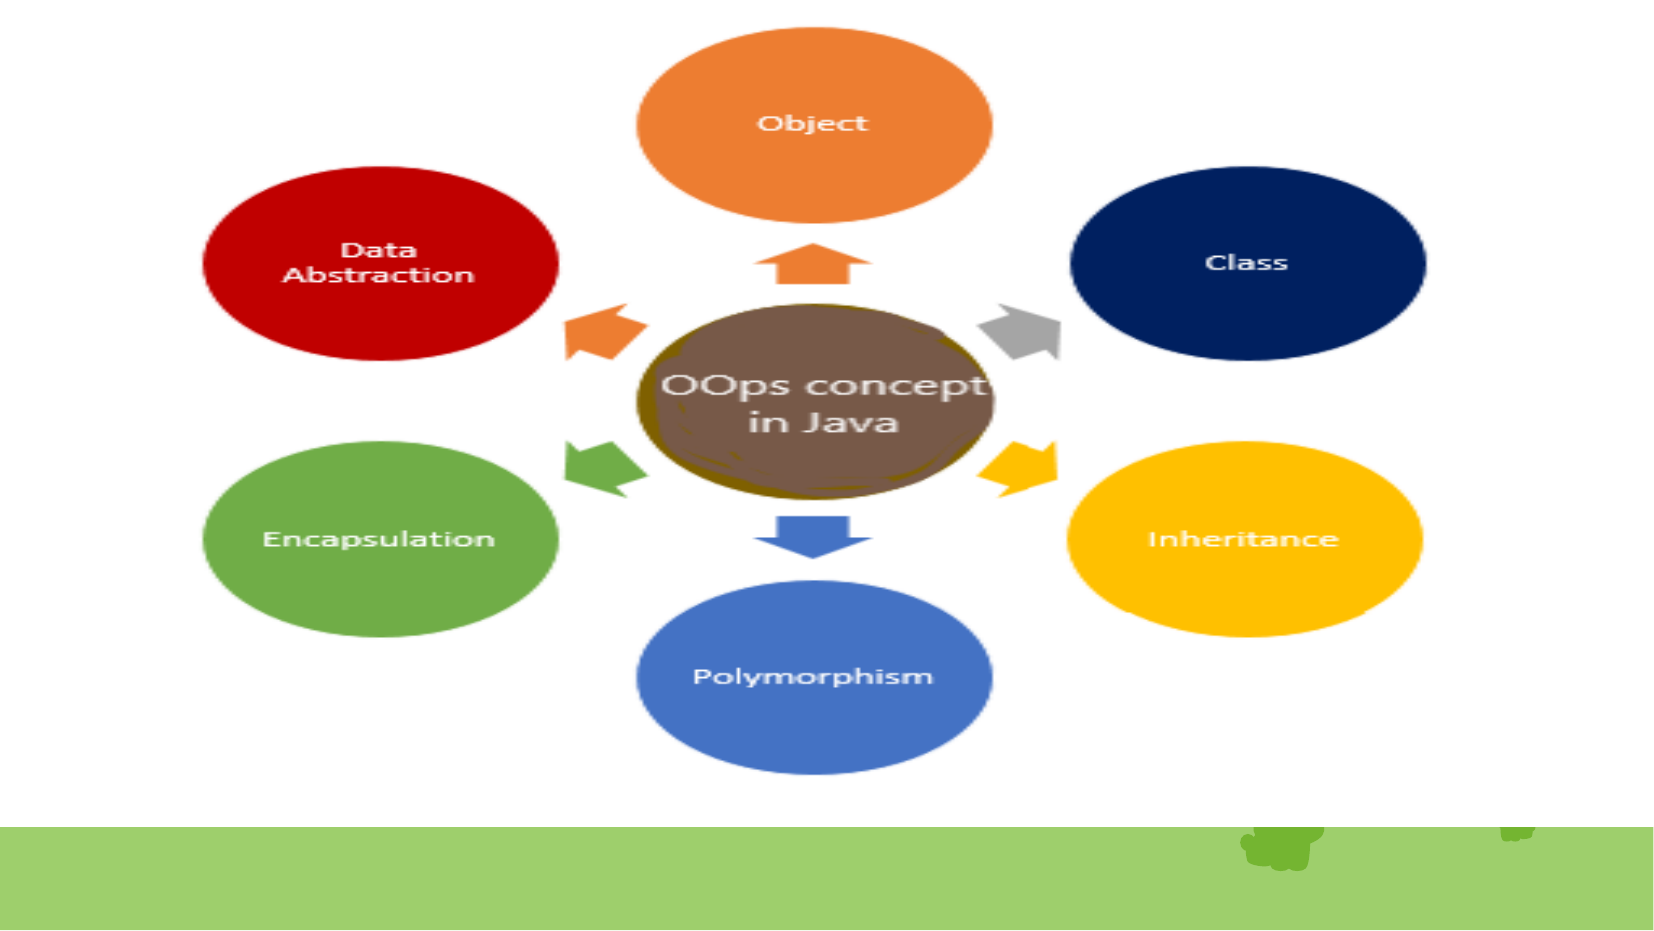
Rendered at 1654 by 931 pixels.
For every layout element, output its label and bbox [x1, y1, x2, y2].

picture [0, 0, 1654, 827]
